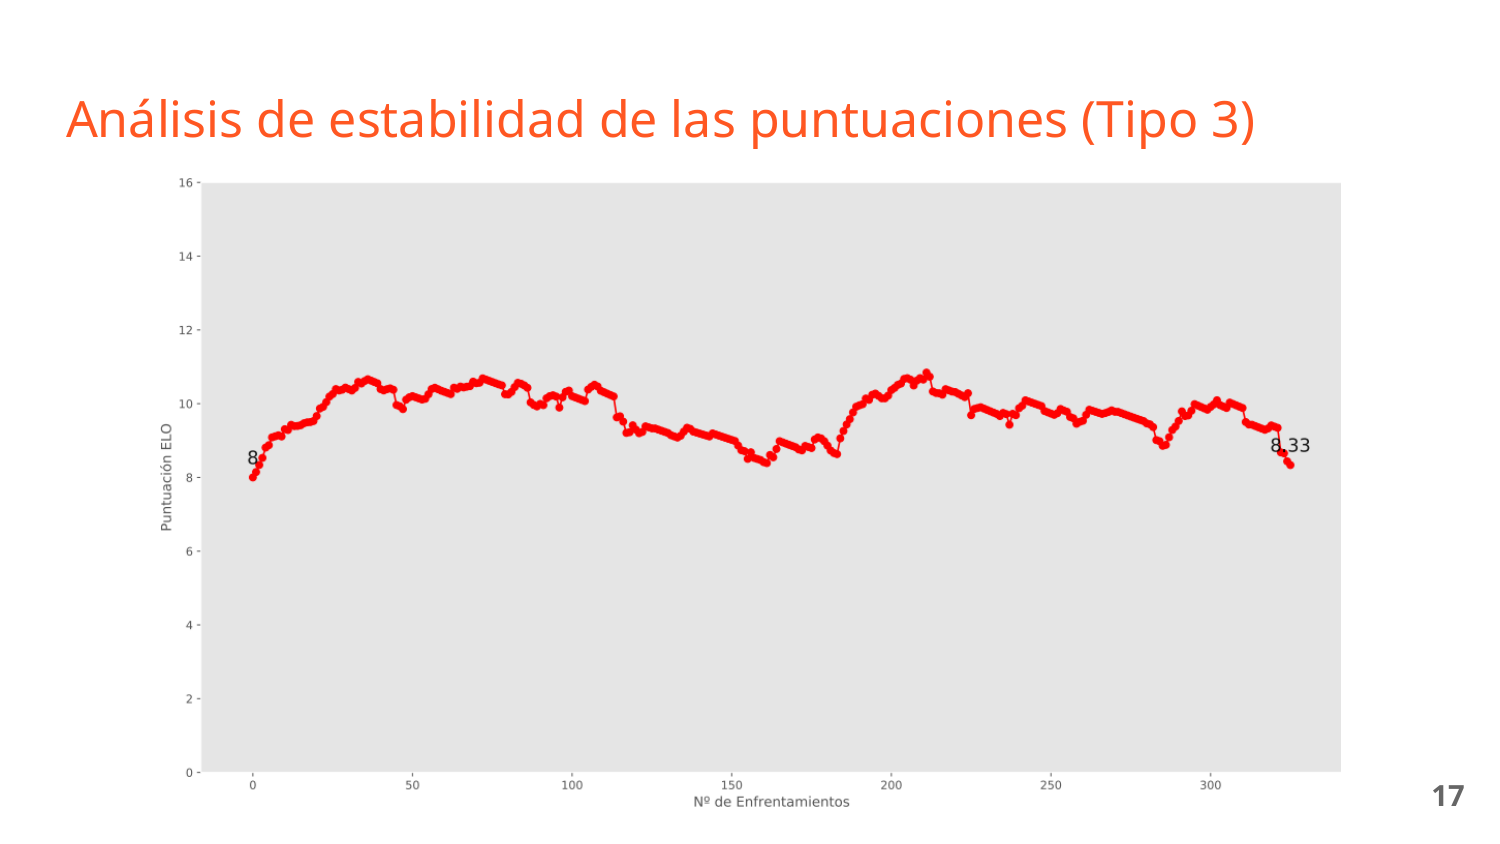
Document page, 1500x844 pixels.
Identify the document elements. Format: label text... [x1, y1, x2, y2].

title Análisis de estabilidad de las puntuaciones (Tipo 3) [51, 72, 1449, 167]
picture [159, 176, 1341, 808]
slide_number <number> [1389, 764, 1480, 830]
